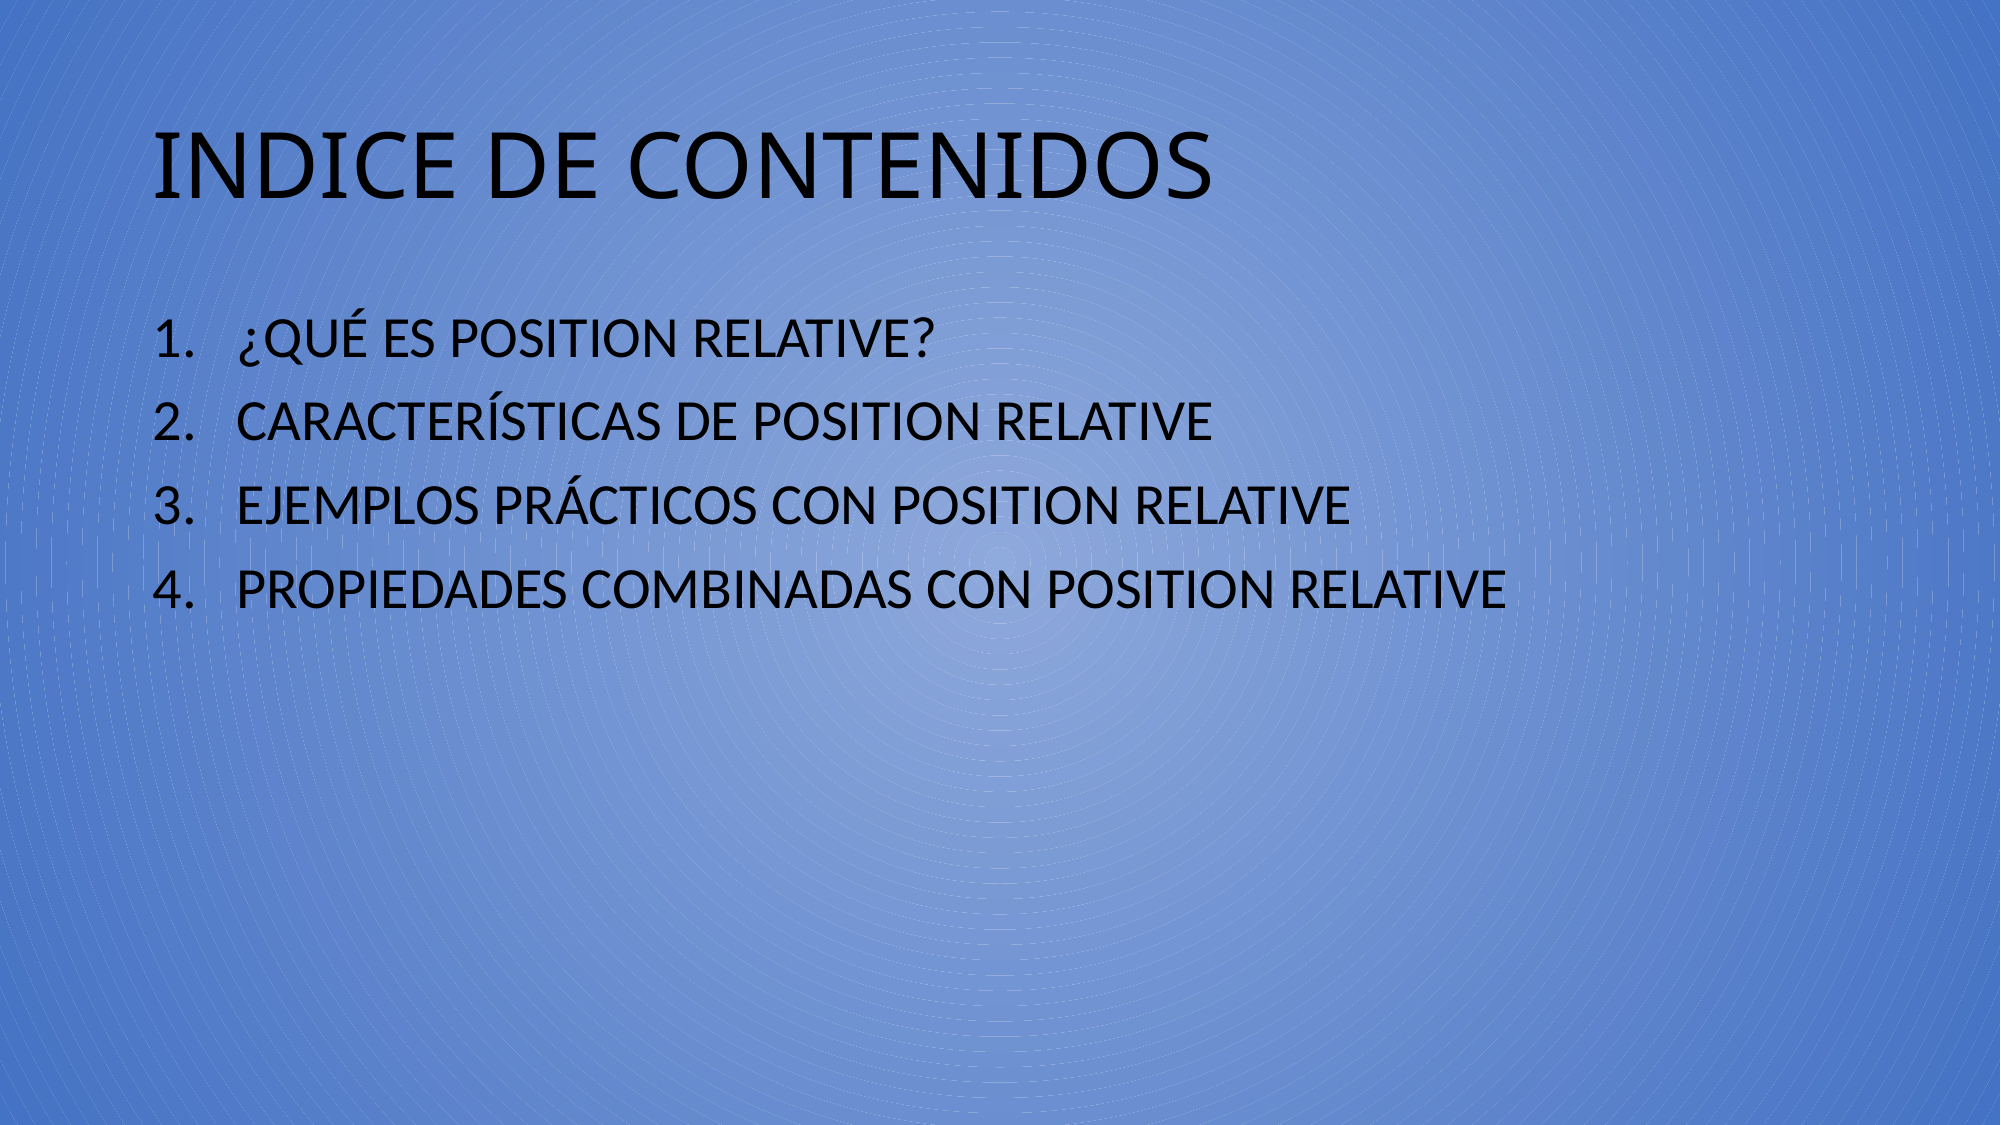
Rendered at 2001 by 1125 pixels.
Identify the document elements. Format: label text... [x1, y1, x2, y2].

title INDICE DE CONTENIDOS [137, 59, 1863, 278]
list ¿QUÉ ES POSITION RELATIVE? CARACTERÍSTICAS DE POSITION RELATIVE EJEMPLOS PRÁCTICOS CON POSITION RELATIVE PROPIEDADES COMBINADAS CON POSITION RELATIVE [137, 299, 1863, 1014]
